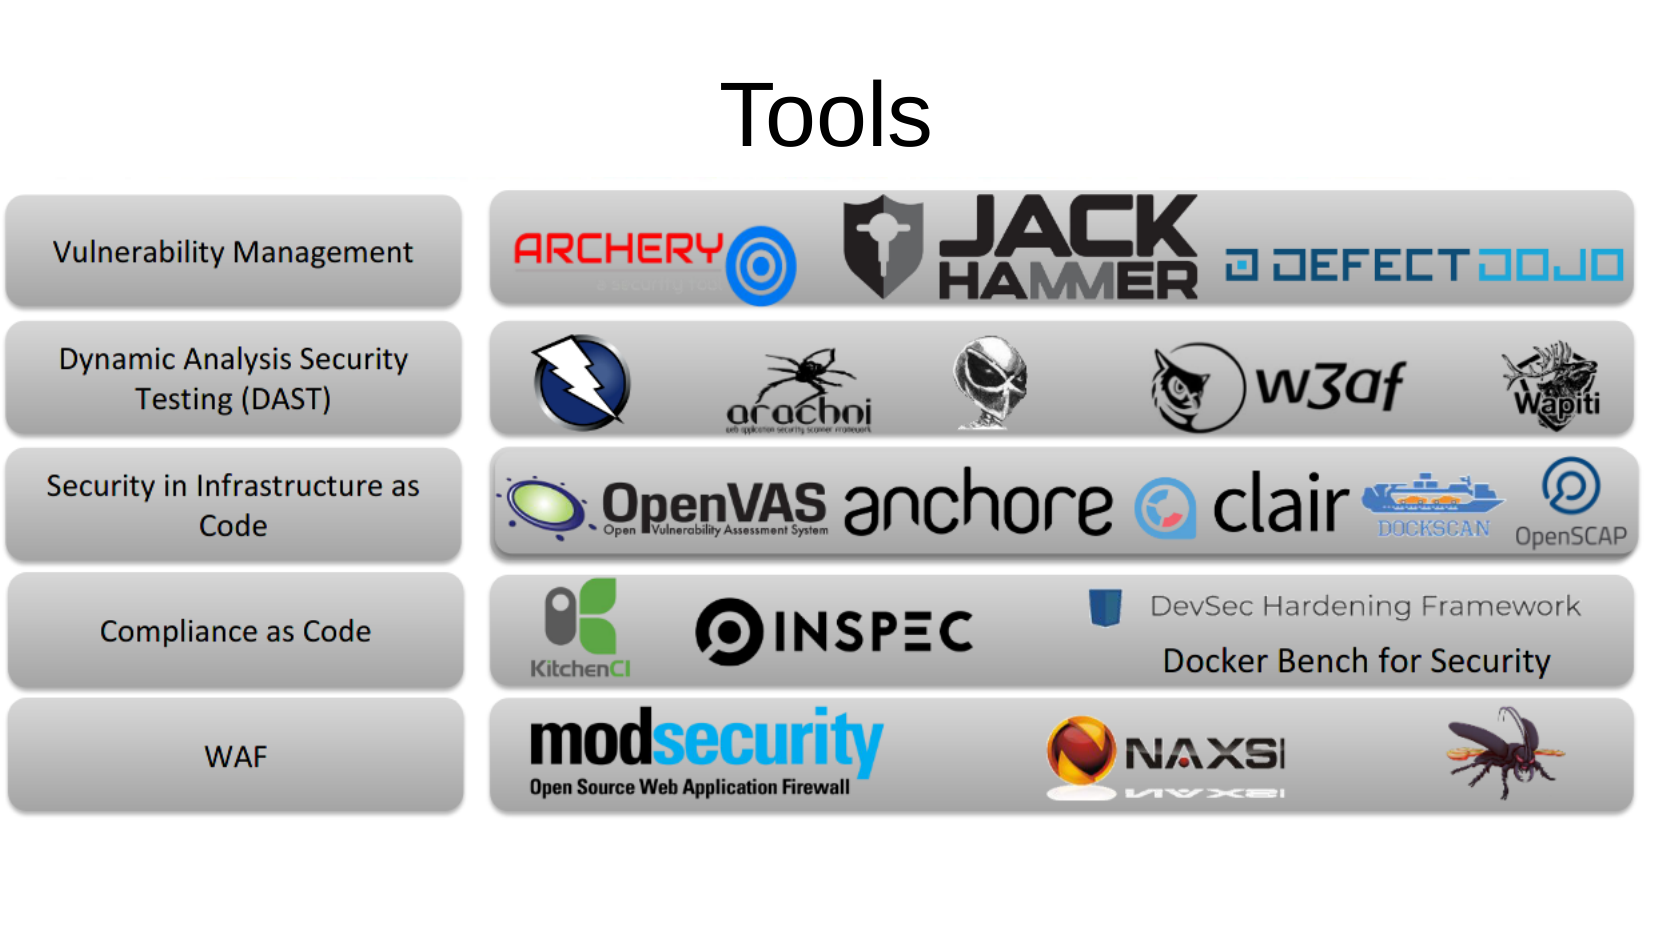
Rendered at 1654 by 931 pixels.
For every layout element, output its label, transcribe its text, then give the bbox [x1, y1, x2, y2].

picture [0, 177, 1654, 830]
title Tools [82, 37, 1571, 177]
